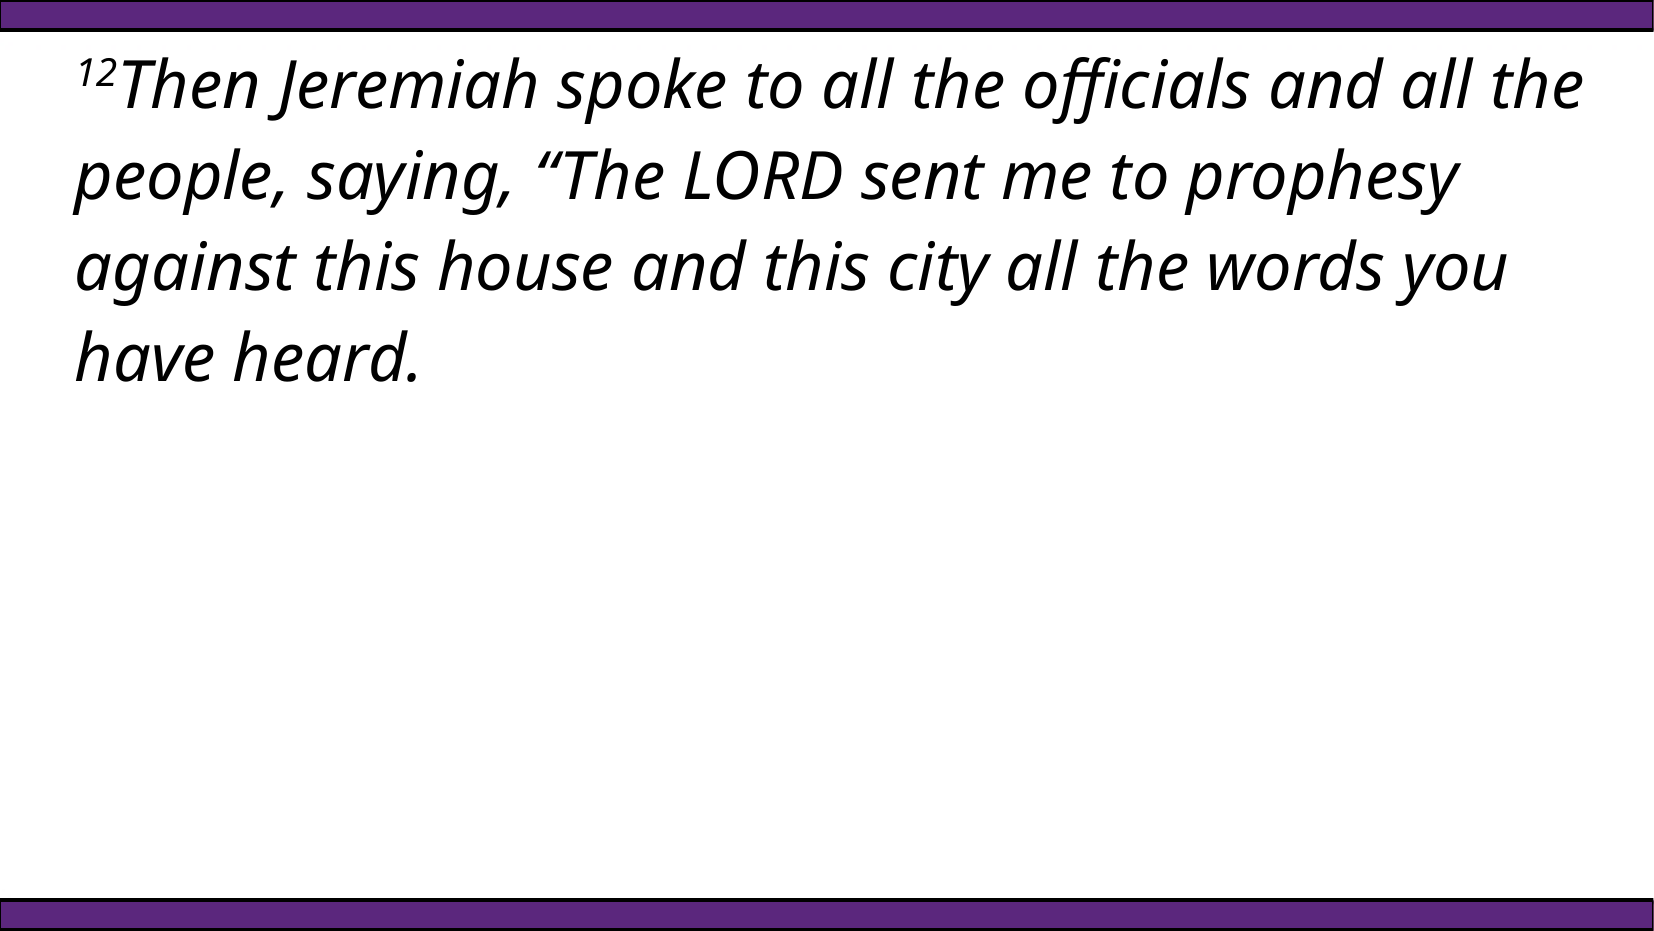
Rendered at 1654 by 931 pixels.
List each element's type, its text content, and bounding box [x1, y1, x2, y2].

text_box 12Then Jeremiah spoke to all the officials and all the people, saying, “The LORD sent me to prophesy against this house and this city all the words you have heard. [60, 30, 1606, 401]
picture [0, 31, 1654, 900]
text_box [0, 900, 1654, 931]
text_box [0, 0, 1654, 31]
